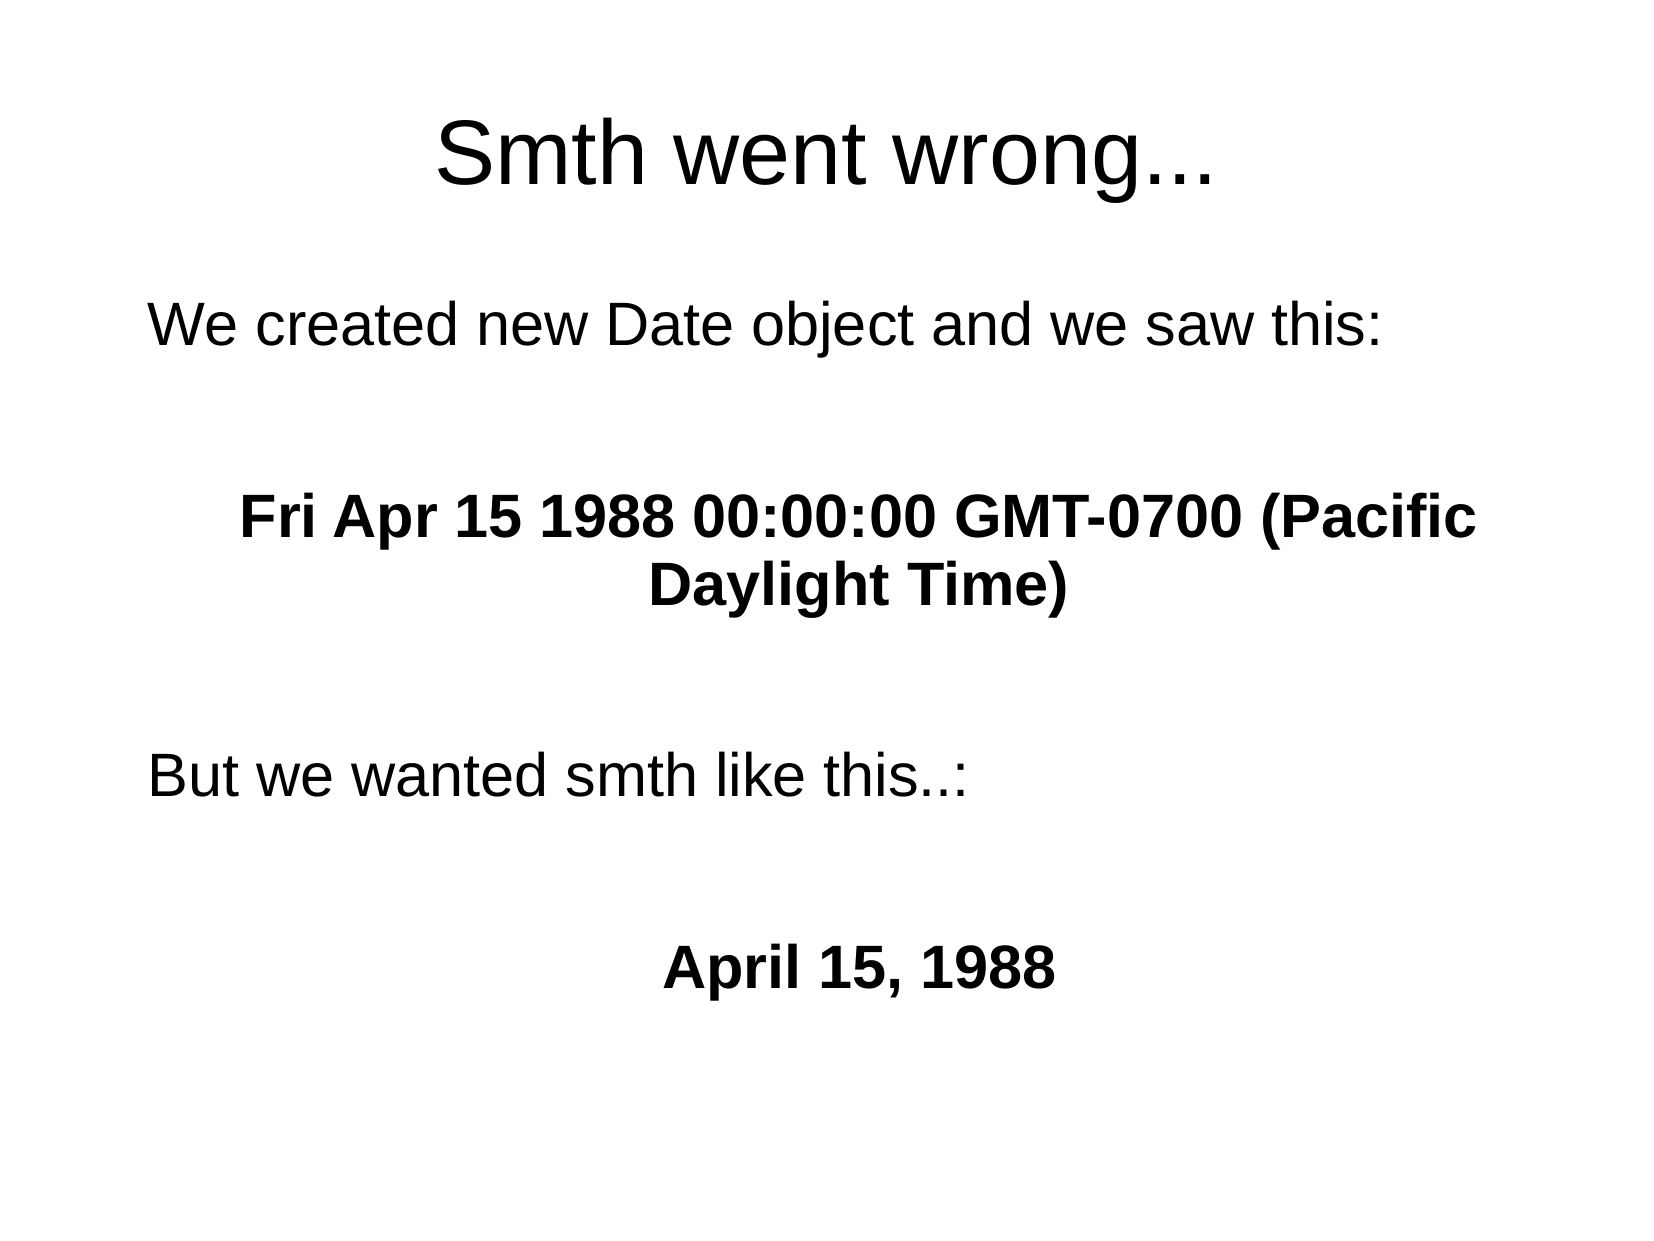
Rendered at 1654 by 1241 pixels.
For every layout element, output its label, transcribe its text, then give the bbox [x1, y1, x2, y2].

title Smth went wrong... [82, 49, 1571, 257]
list We created new Date object and we saw this: Fri Apr 15 1988 00:00:00 GMT-0700 (Pacific Daylight Time) But we wanted smth like this..: April 15, 1988 [82, 290, 1571, 1010]
